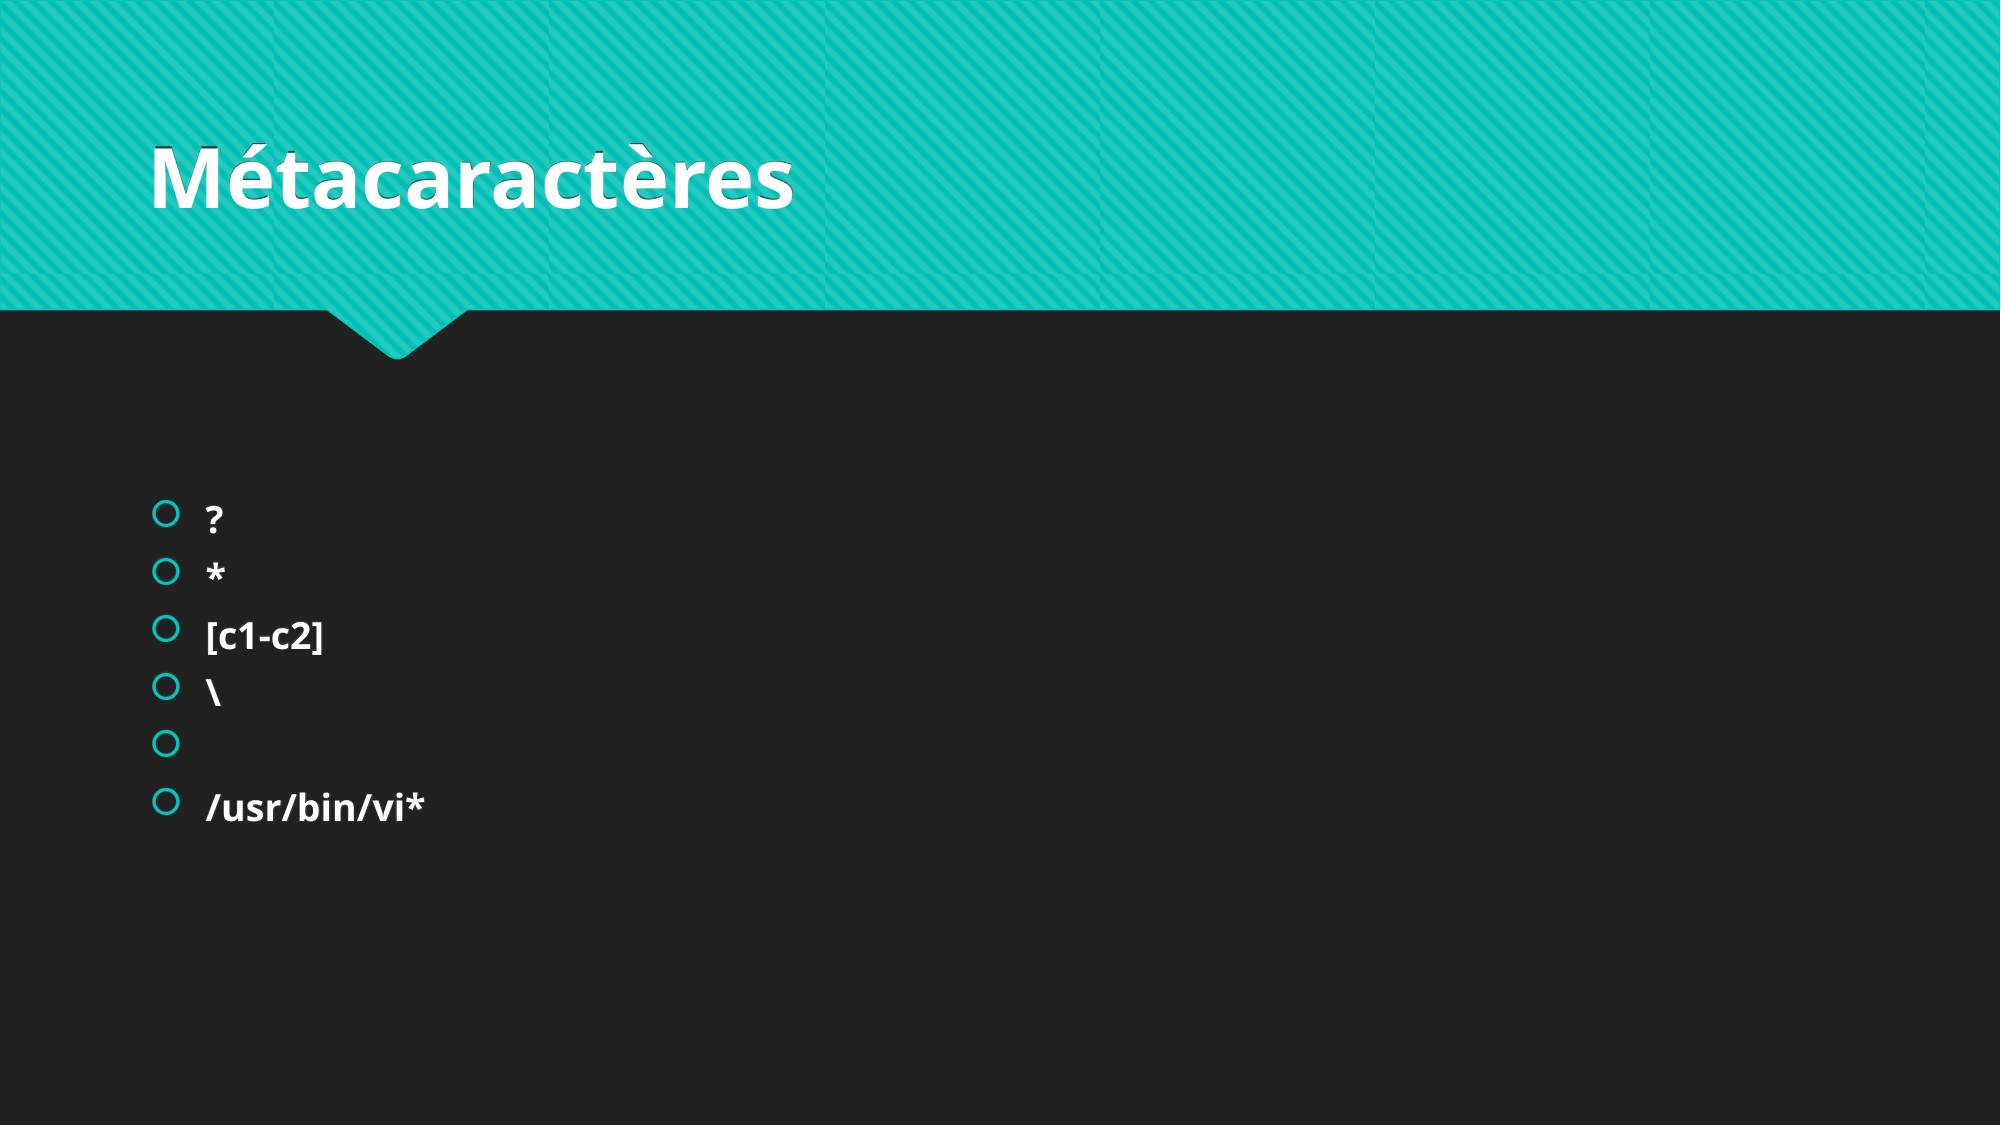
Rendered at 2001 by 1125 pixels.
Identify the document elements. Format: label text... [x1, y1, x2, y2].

list ? * [c1-c2] \ /usr/bin/vi* [134, 364, 1866, 962]
title Métacaractères [132, 73, 1868, 233]
